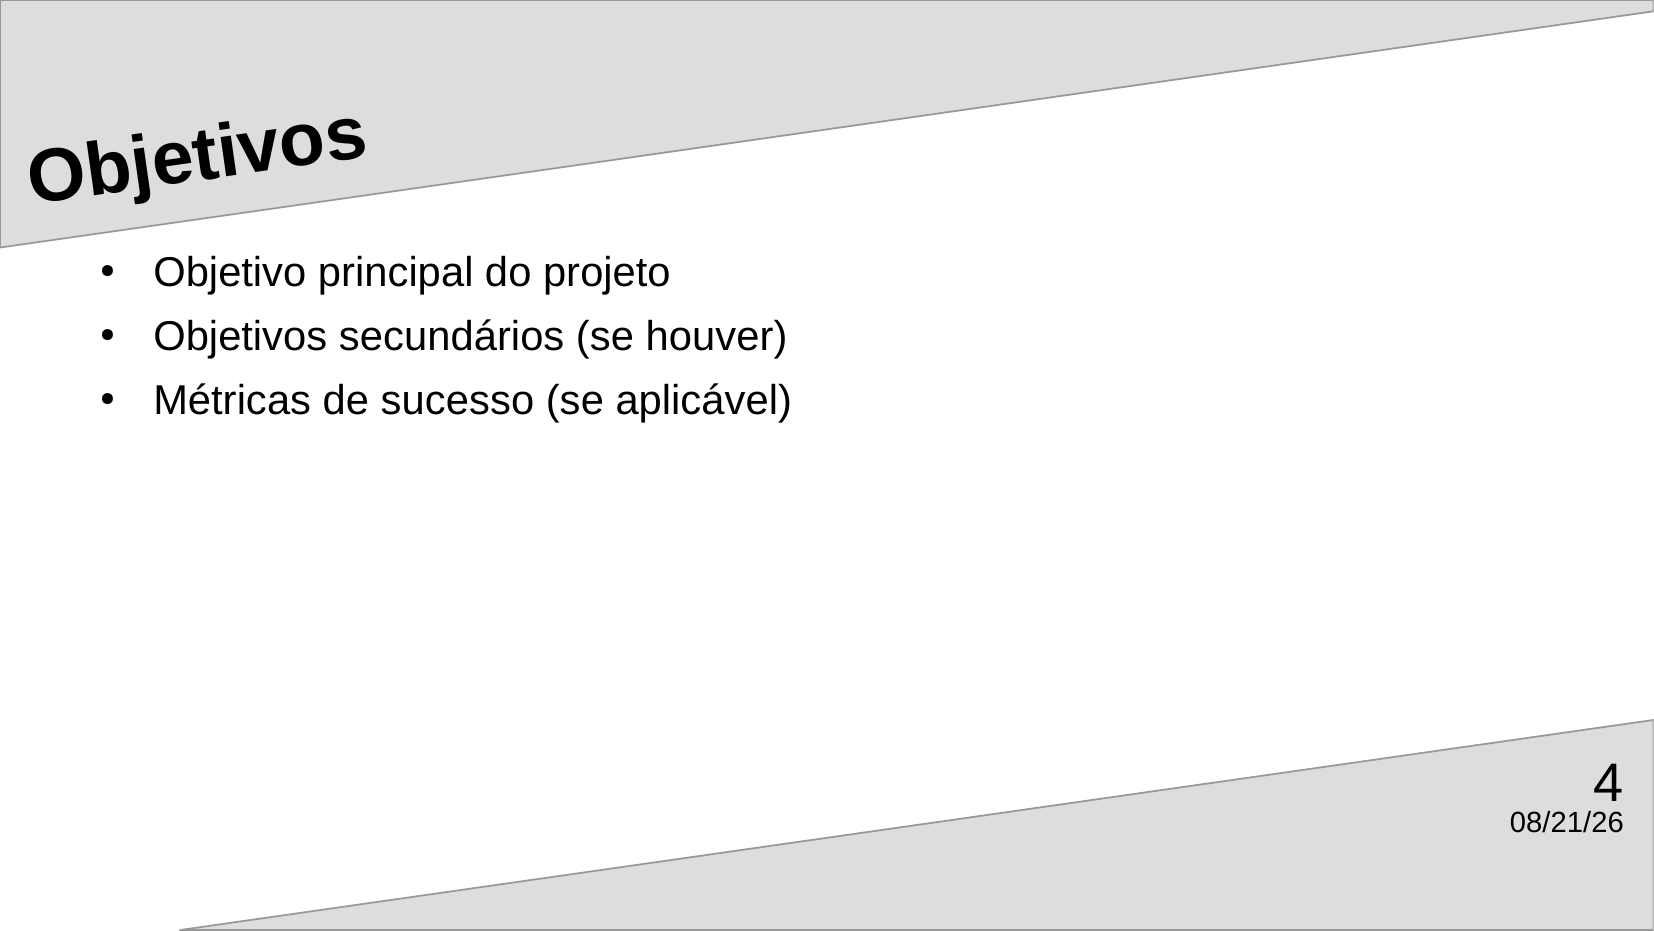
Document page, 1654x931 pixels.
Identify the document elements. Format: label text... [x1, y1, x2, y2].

list Objetivo principal do projeto Objetivos secundários (se houver) Métricas de sucesso (se aplicável) [82, 248, 1538, 789]
title Objetivos [16, 0, 1501, 257]
